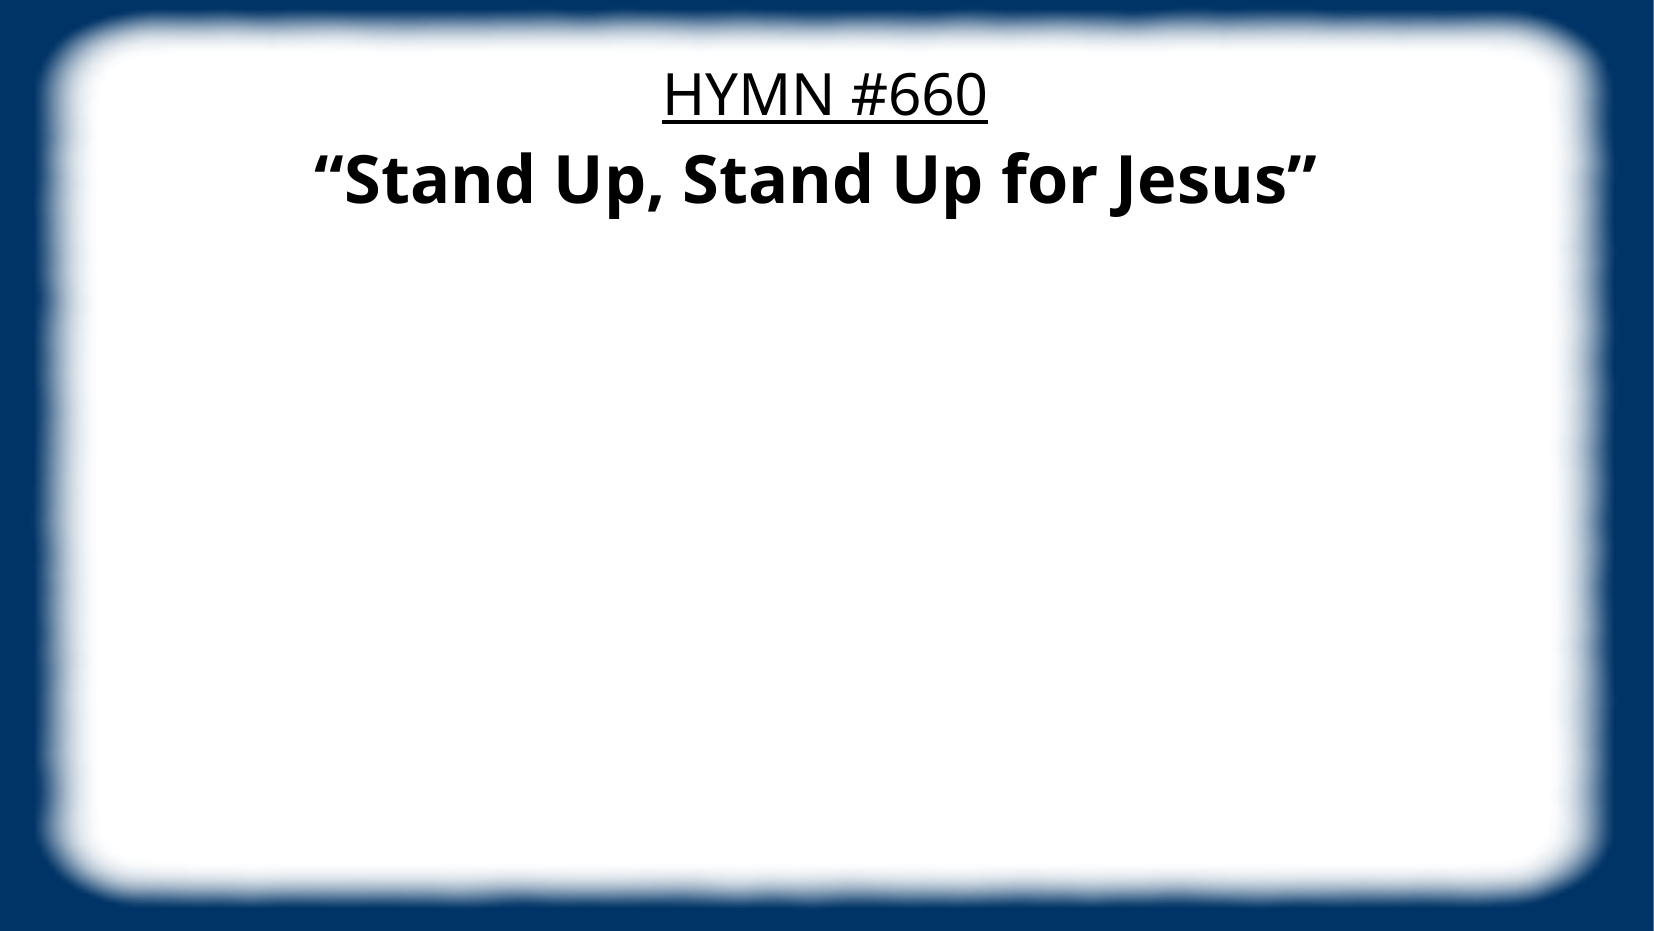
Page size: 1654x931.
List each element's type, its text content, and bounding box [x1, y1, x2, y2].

picture [0, 0, 1654, 931]
text_box HYMN #660 “Stand Up, Stand Up for Jesus” [75, 45, 1576, 227]
